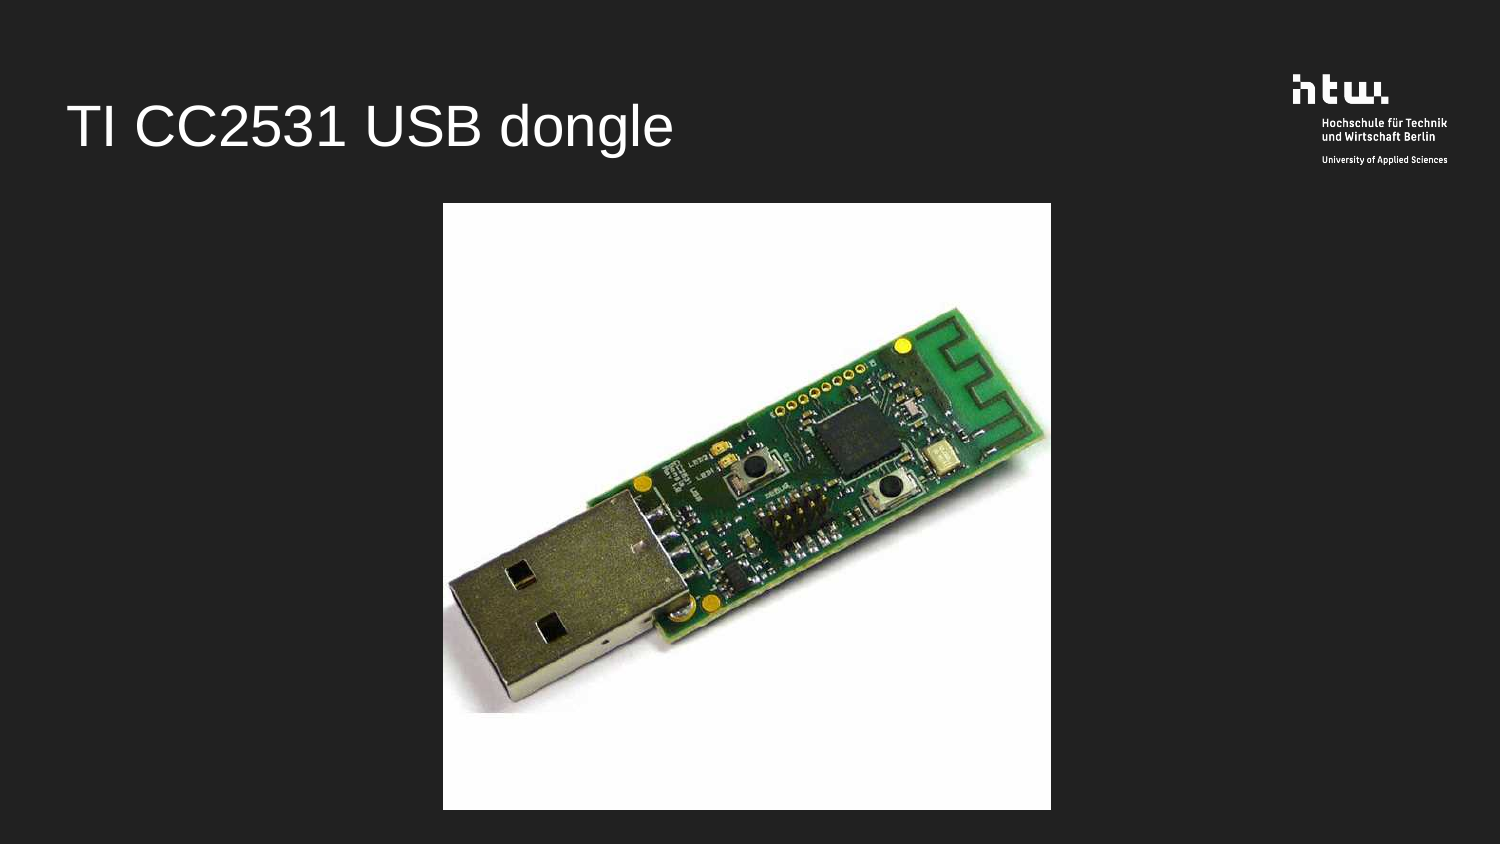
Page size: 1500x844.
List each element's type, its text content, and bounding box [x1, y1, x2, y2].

title TI CC2531 USB dongle [51, 72, 1449, 167]
picture [443, 203, 1051, 811]
